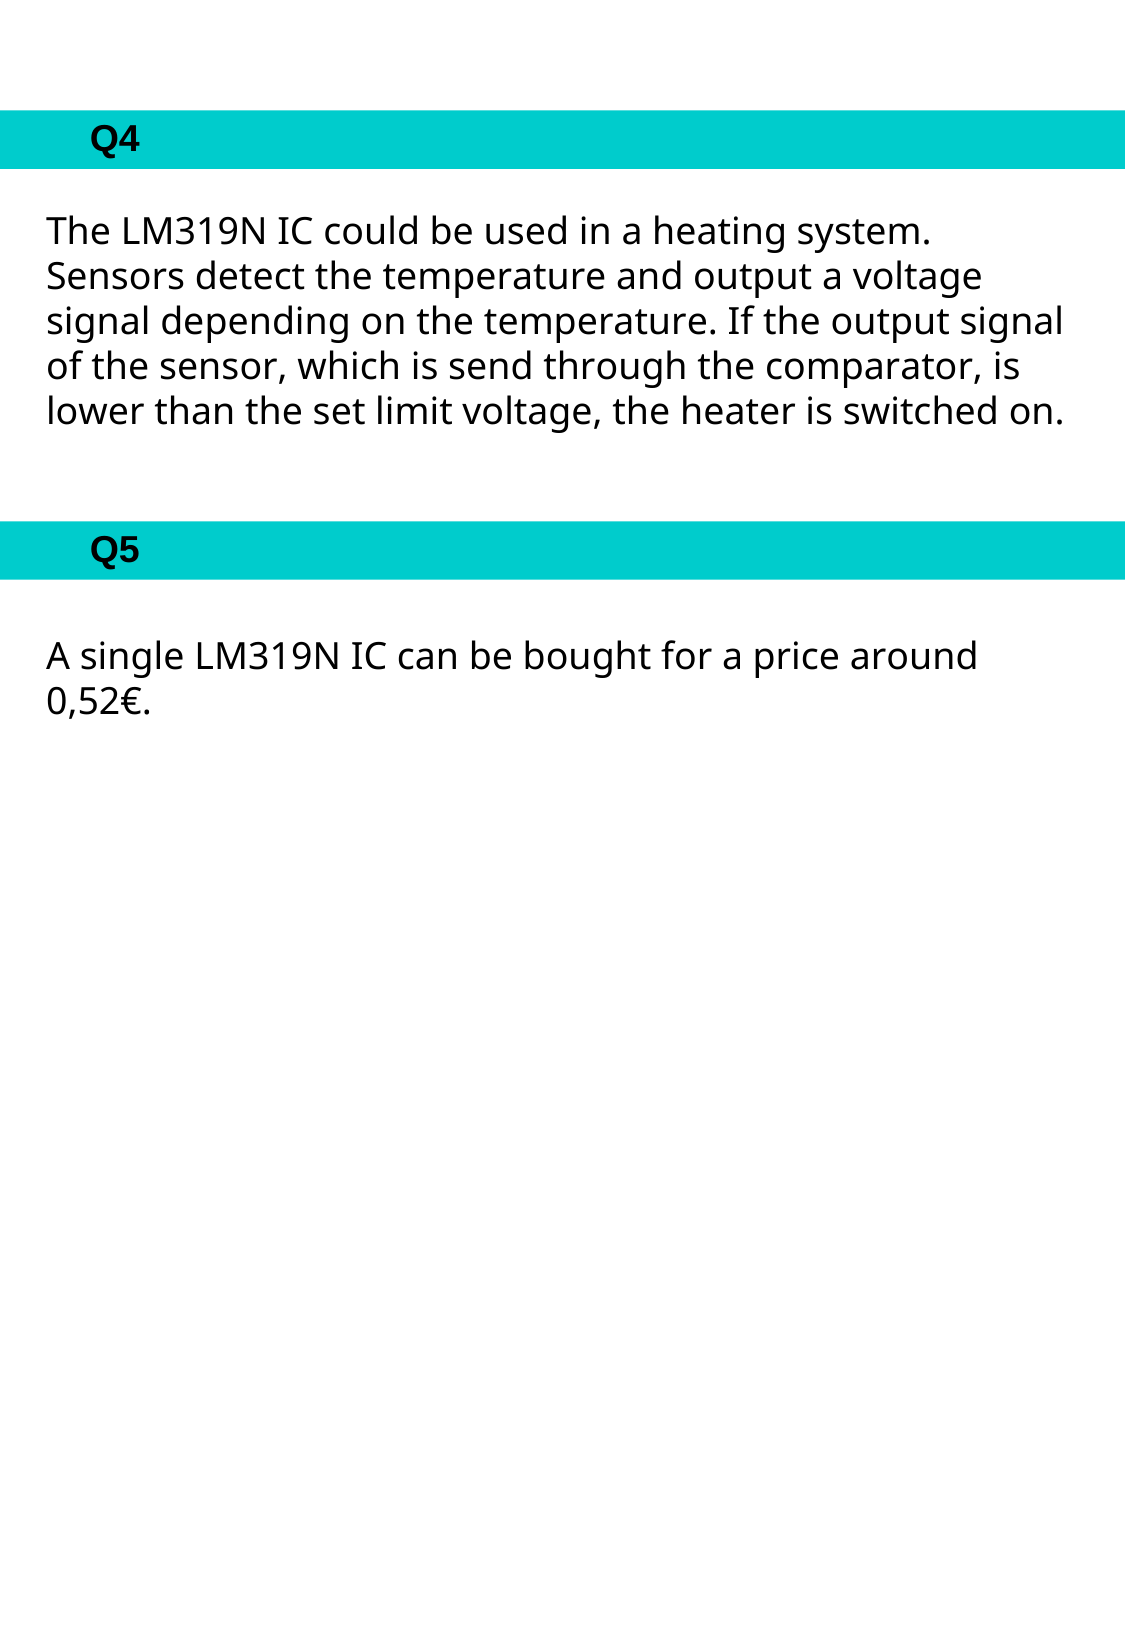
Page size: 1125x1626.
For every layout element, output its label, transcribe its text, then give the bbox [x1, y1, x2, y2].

text_box The LM319N IC could be used in a heating system. Sensors detect the temperature and output a voltage signal depending on the temperature. If the output signal of the sensor, which is send through the comparator, is lower than the set limit voltage, the heater is switched on. [31, 199, 1094, 442]
text_box A single LM319N IC can be bought for a price around 0,52€. [31, 624, 1094, 686]
text_box Q5 [0, 521, 1125, 580]
text_box Q4 [0, 110, 1125, 169]
